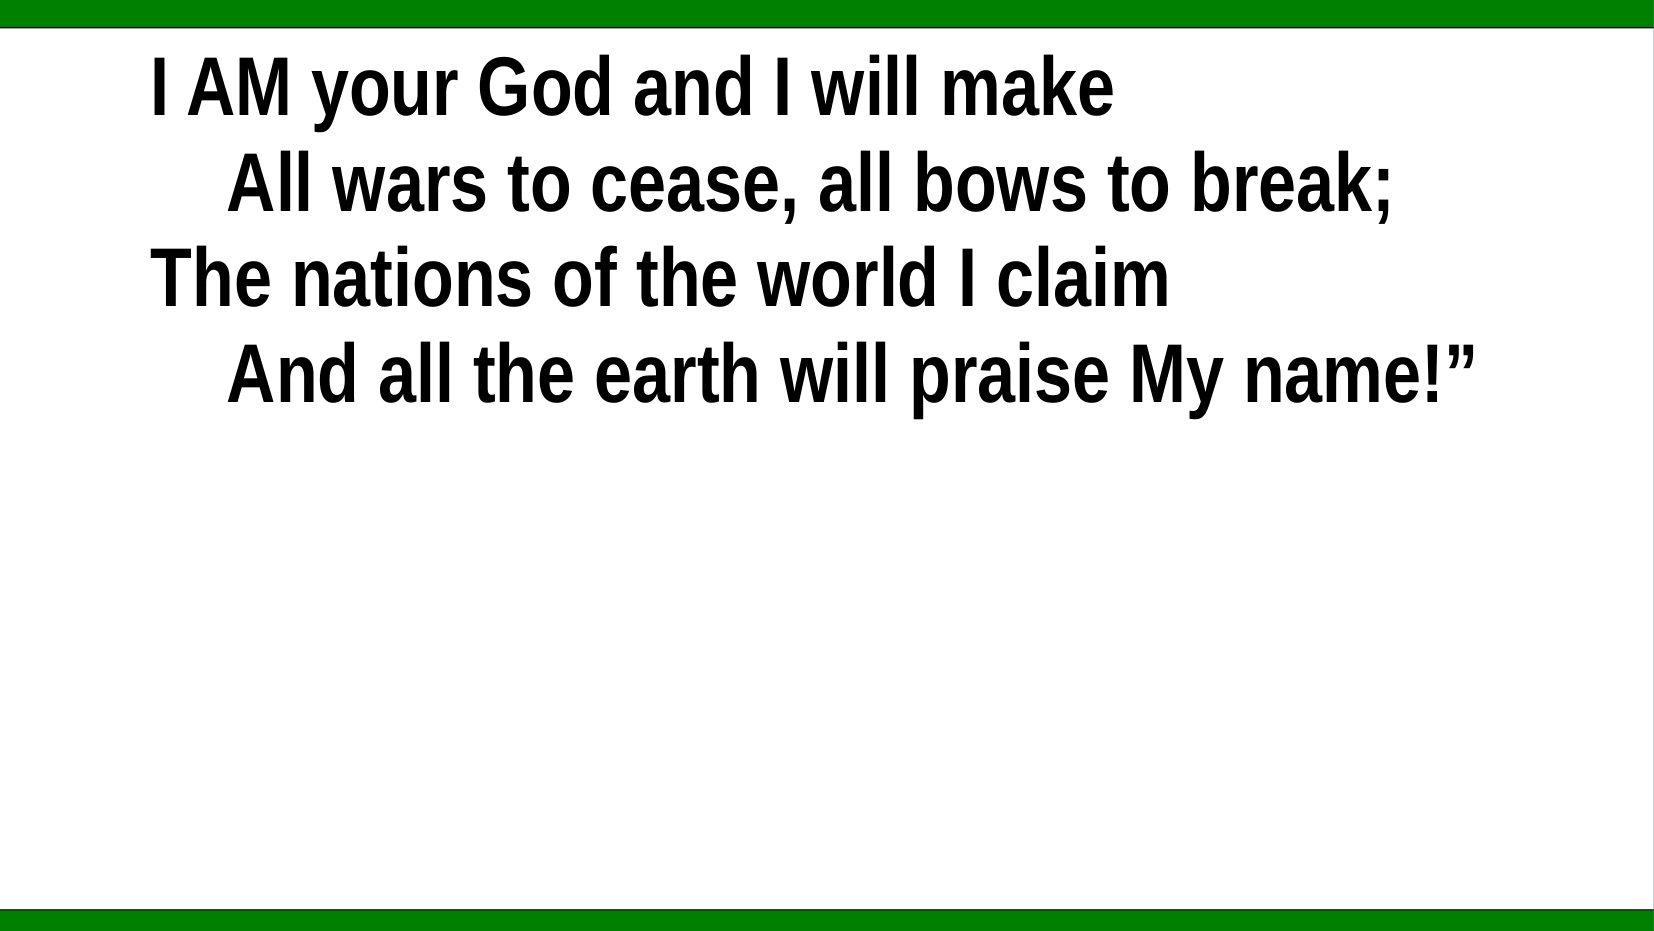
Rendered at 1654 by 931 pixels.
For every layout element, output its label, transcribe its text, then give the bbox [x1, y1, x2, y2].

picture [0, 0, 1654, 931]
text_box I AM your God and I will make All wars to cease, all bows to break; The nations of the world I claim And all the earth will praise My name!” [60, 30, 1576, 428]
